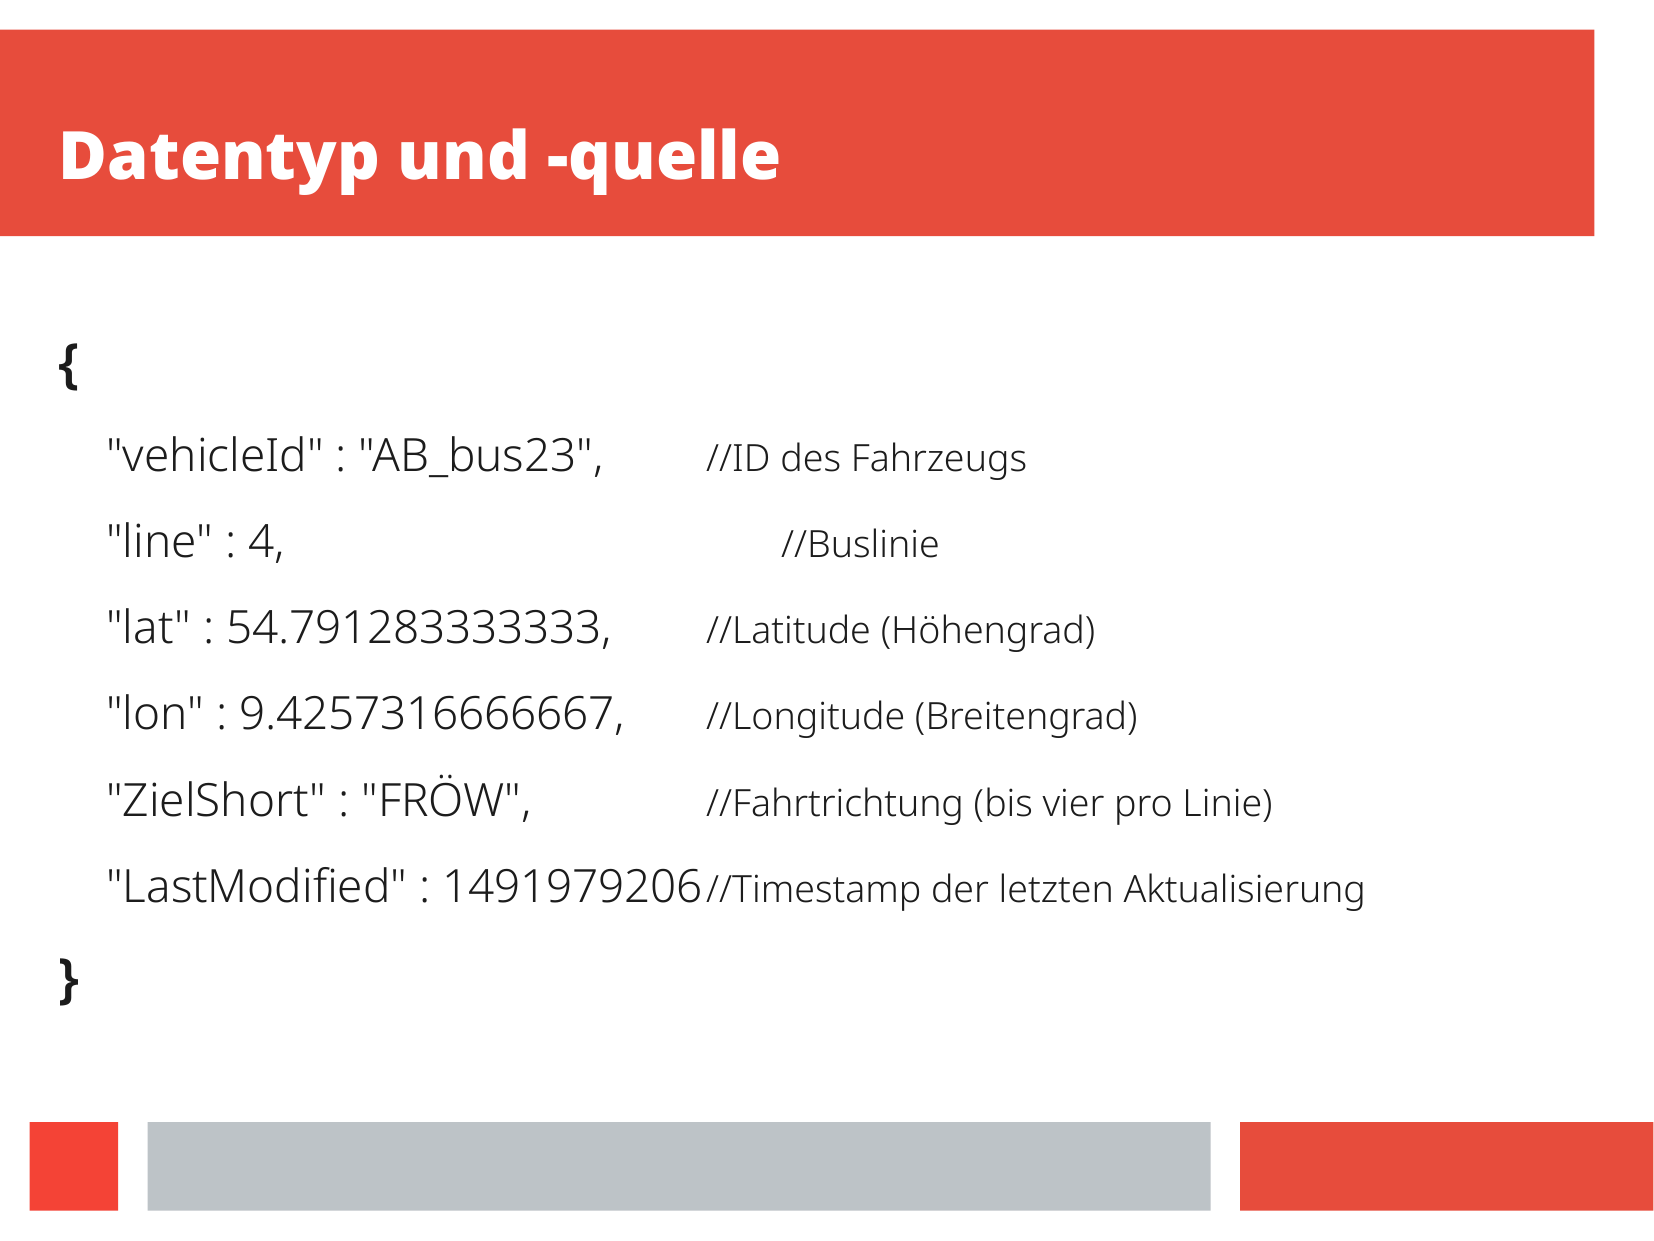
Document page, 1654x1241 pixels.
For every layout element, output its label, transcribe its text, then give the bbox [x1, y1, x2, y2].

list { "vehicleId" : "AB_bus23", //ID des Fahrzeugs "line" : 4, //Buslinie "lat" : 54.791283333333, //Latitude (Höhengrad) "lon" : 9.4257316666667, //Longitude (Breitengrad) "ZielShort" : "FRÖW", //Fahrtrichtung (bis vier pro Linie) "LastModified" : 1491979206 //Timestamp der letzten Aktualisierung } [59, 324, 1565, 1093]
title Datentyp und -quelle [59, 66, 1595, 200]
